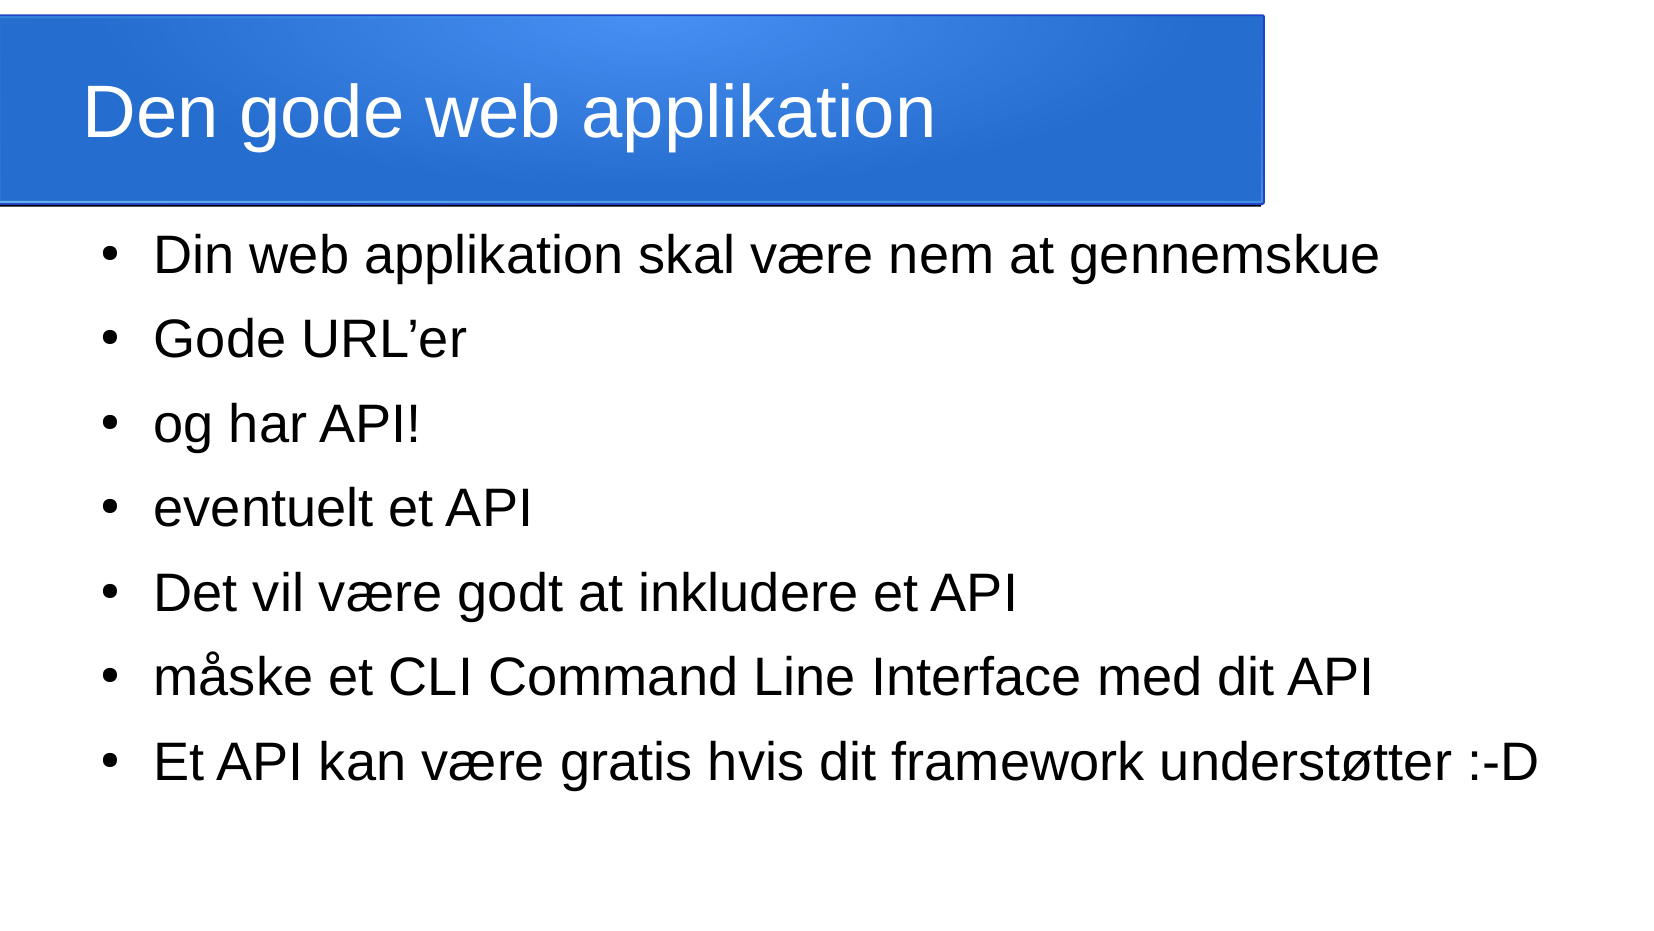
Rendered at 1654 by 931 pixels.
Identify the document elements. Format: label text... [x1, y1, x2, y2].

list Din web applikation skal være nem at gennemskue Gode URL’er og har API! eventuelt et API Det vil være godt at inkludere et API måske et CLI Command Line Interface med dit API Et API kan være gratis hvis dit framework understøtter :-D [82, 224, 1571, 901]
title Den gode web applikation [82, 35, 1235, 189]
